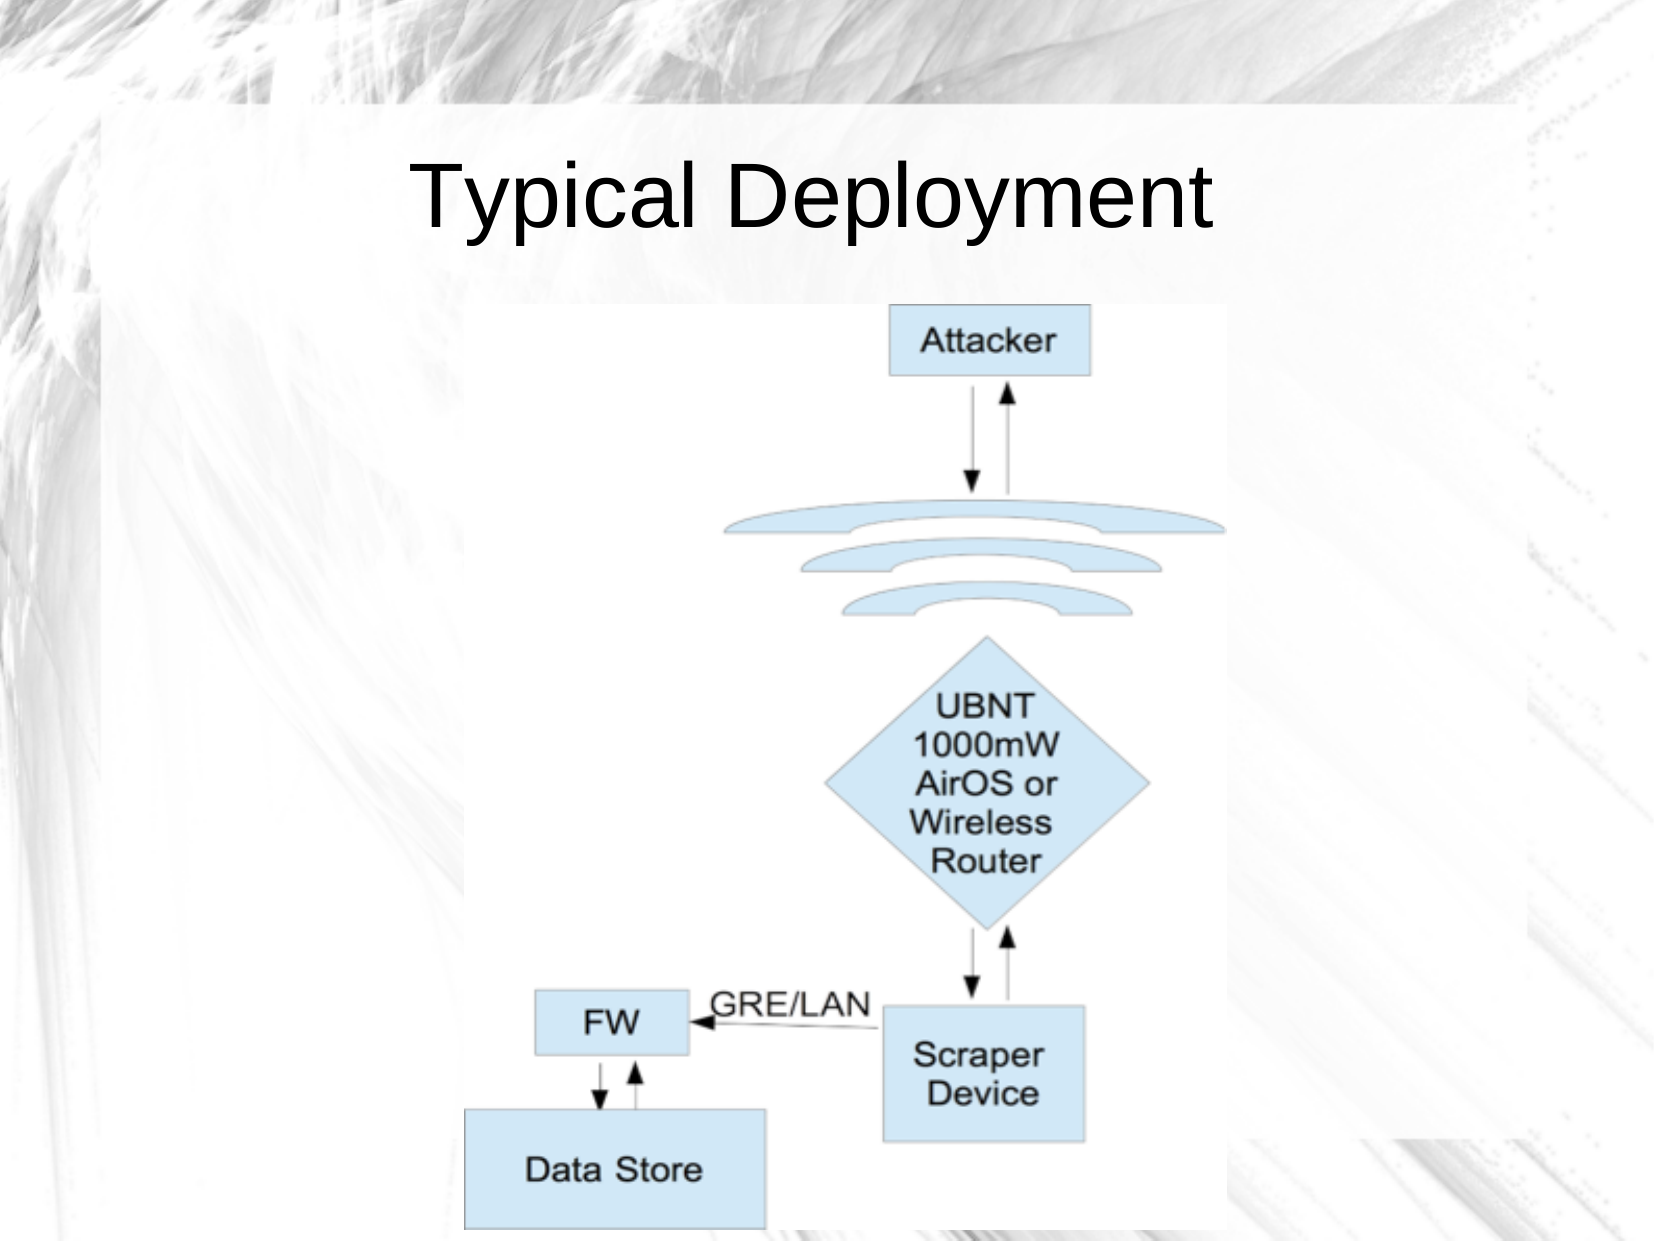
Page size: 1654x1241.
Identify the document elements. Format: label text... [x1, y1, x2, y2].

picture [0, 0, 1654, 1241]
title Typical Deployment [118, 112, 1506, 281]
